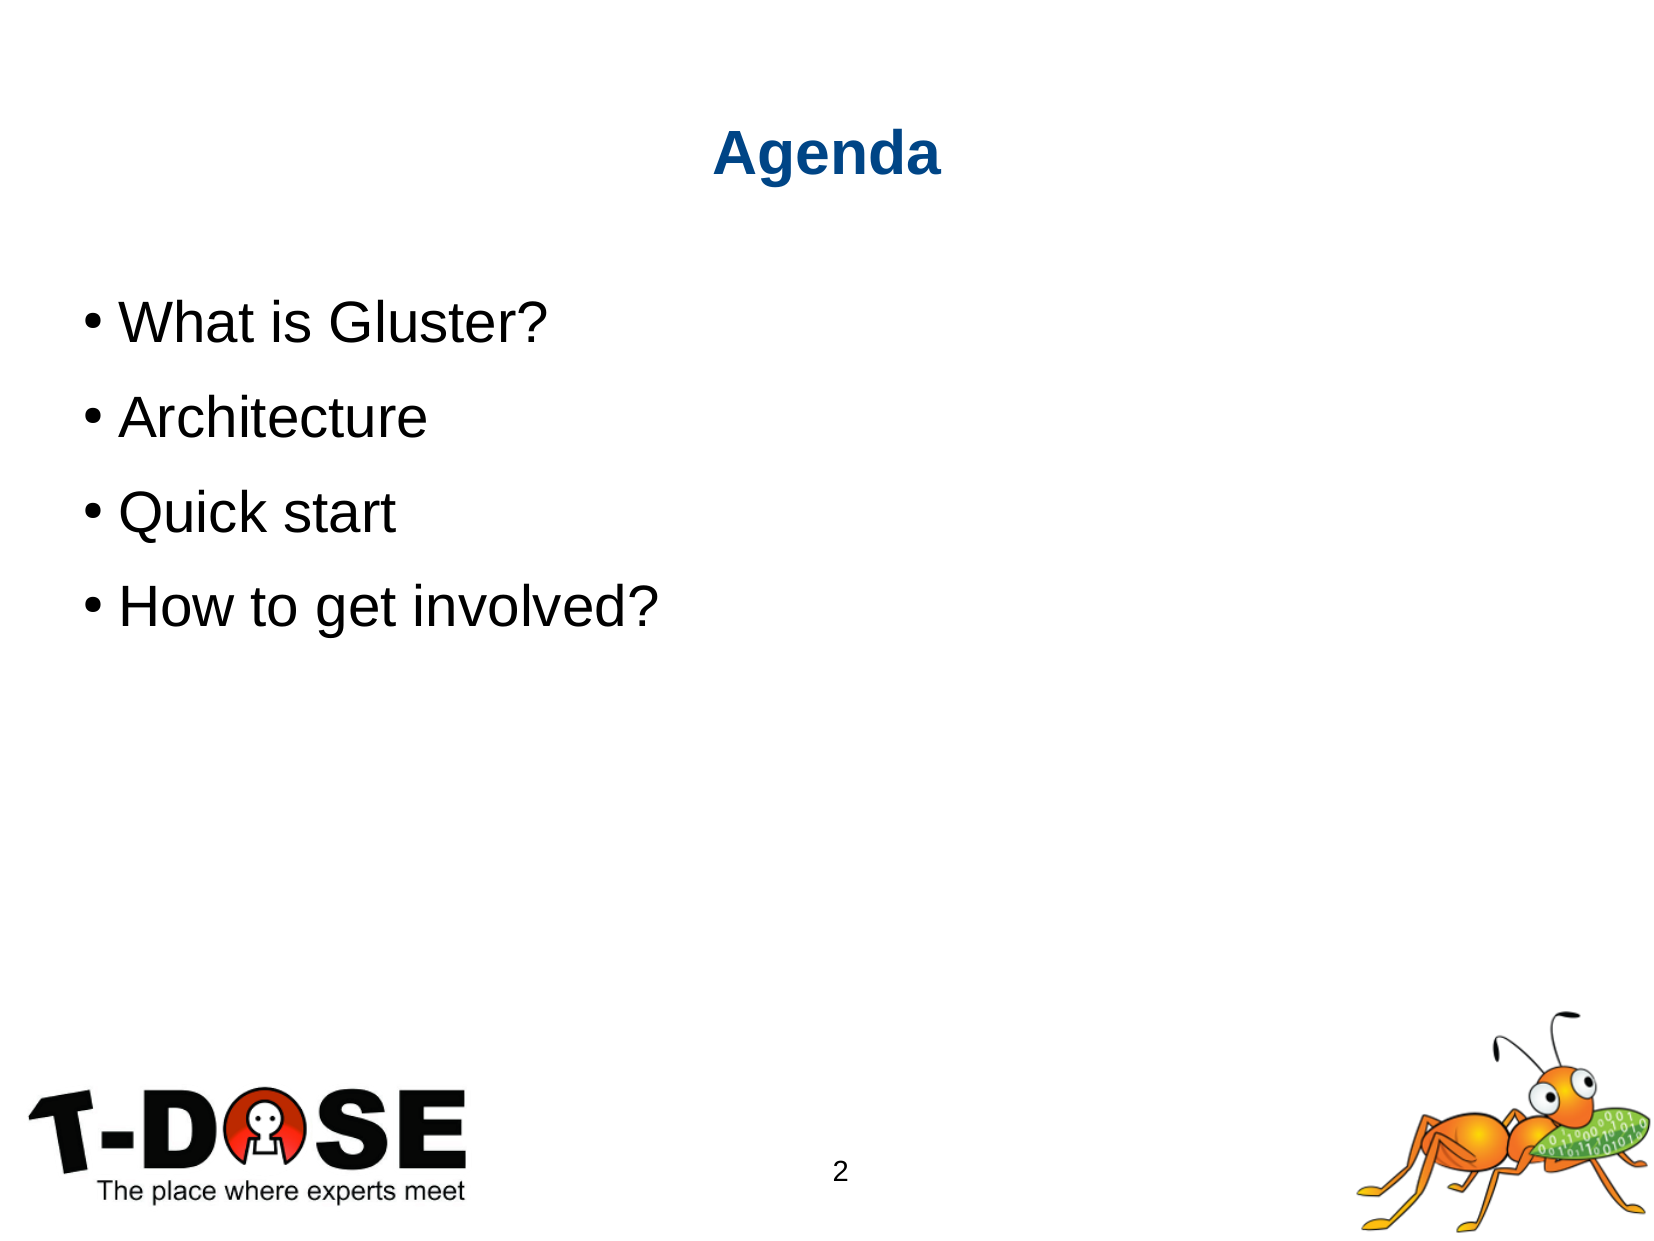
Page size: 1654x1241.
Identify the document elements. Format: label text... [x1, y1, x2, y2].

list What is Gluster? Architecture Quick start How to get involved? [82, 290, 1571, 1010]
picture [23, 1067, 481, 1214]
title Agenda [82, 49, 1571, 257]
picture [1353, 1009, 1654, 1235]
